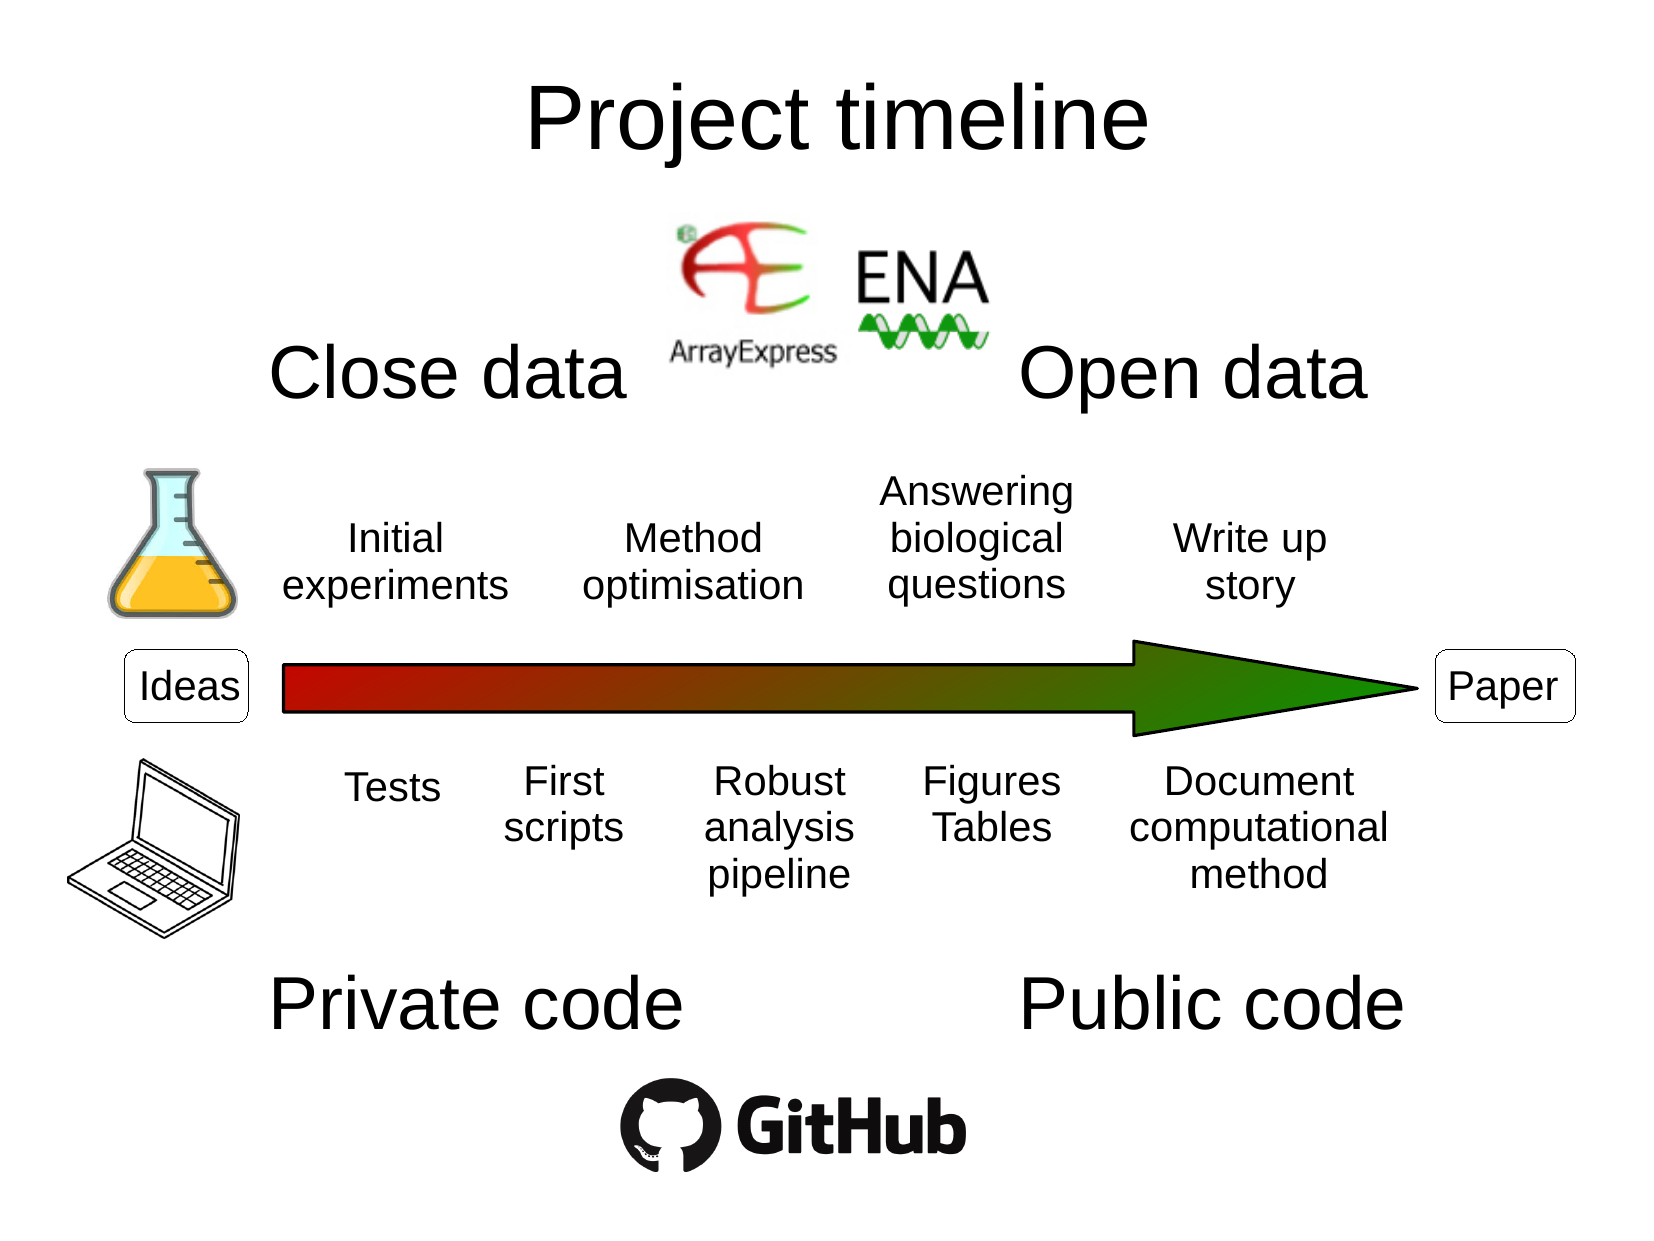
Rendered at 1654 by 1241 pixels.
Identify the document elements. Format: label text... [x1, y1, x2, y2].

picture [67, 758, 240, 939]
text_box Ideas [124, 655, 268, 727]
picture [603, 1068, 991, 1181]
text_box Paper [1432, 655, 1576, 727]
text_box Project timeline [100, 59, 1577, 201]
text_box Public code [1003, 954, 1424, 1069]
picture [651, 212, 1002, 381]
picture [107, 468, 238, 619]
text_box Answering biological questions [847, 460, 1107, 615]
text_box Document computational method [1101, 750, 1418, 910]
text_box Private code [253, 954, 733, 1063]
text_box Close data [253, 322, 668, 426]
text_box Write up story [1154, 507, 1347, 621]
text_box Method optimisation [563, 507, 824, 621]
text_box Robust analysis pipeline [673, 750, 886, 928]
text_box Figures Tables [885, 750, 1099, 863]
text_box Initial experiments [265, 507, 526, 621]
text_box First scripts [484, 750, 644, 863]
text_box Tests [307, 755, 479, 833]
text_box Open data [1003, 322, 1424, 438]
text_box [283, 641, 1418, 736]
